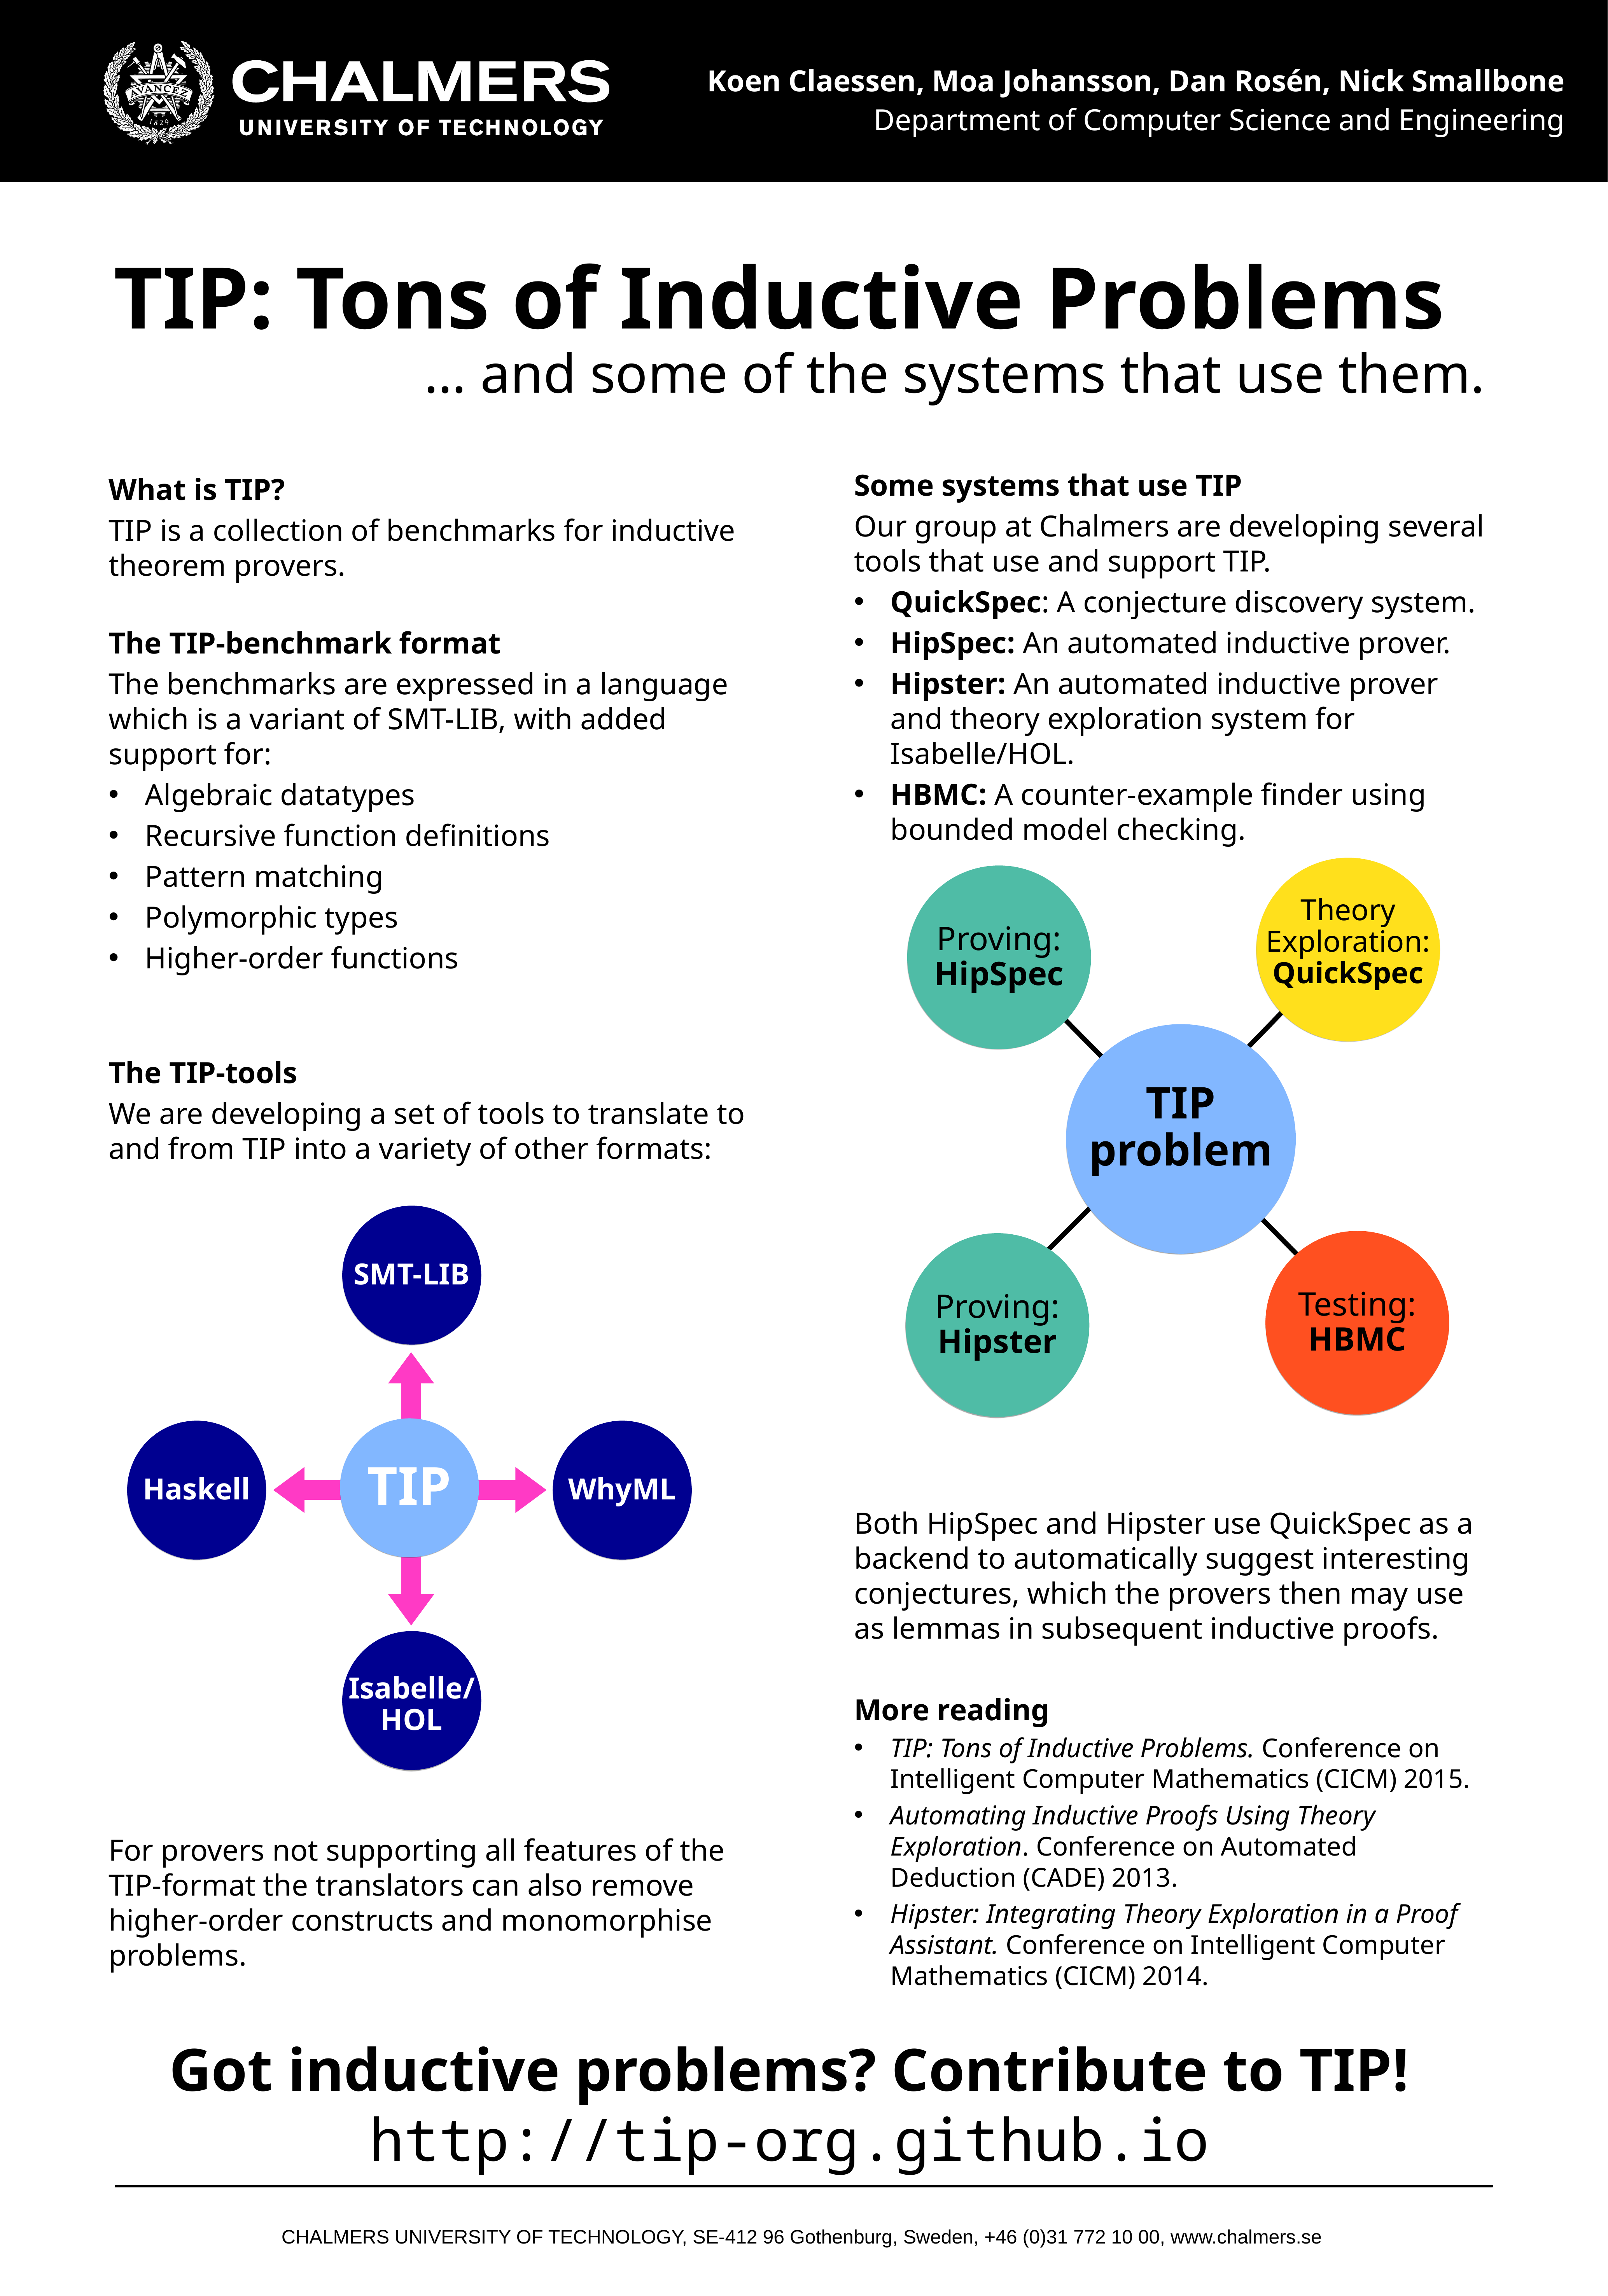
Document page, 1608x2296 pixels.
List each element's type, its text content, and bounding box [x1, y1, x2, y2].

text_box [478, 1467, 547, 1513]
text_box [388, 1557, 434, 1626]
text_box SMT-LIB [342, 1206, 481, 1345]
text_box … and some of the systems that use them. [104, 330, 1492, 413]
text_box [273, 1467, 341, 1513]
text_box TIP: Tons of Inductive Problems [108, 241, 1495, 388]
text_box Got inductive problems? Contribute to TIP! http://tip-org.github.io [108, 2029, 1471, 2175]
text_box What is TIP? TIP is a collection of benchmarks for inductive theorem provers. The TIP-benchmark format The benchmarks are expressed in a language which is a variant of SMT-LIB, with added support for: Algebraic datatypes Recursive function definitions Pattern matching Polymorphic types Higher-order functions The TIP-tools We are developing a set of tools to translate to and from TIP into a variety of other formats: For provers not supporting all features of the TIP-format the translators can also remove higher-order constructs and monomorphise problems. [103, 468, 753, 1997]
text_box Testing: HBMC [1265, 1231, 1449, 1415]
text_box Some systems that use TIP Our group at Chalmers are developing several tools that use and support TIP. QuickSpec: A conjecture discovery system. HipSpec: An automated inductive prover. Hipster: An automated inductive prover and theory exploration system for Isabelle/HOL. HBMC: A counter-example finder using bounded model checking. Both HipSpec and Hipster use QuickSpec as a backend to automatically suggest interesting conjectures, which the provers then may use as lemmas in subsequent inductive proofs. More reading TIP: Tons of Inductive Problems. Conference on Intelligent Computer Mathematics (CICM) 2015. Automating Inductive Proofs Using Theory Exploration. Conference on Automated Deduction (CADE) 2013. Hipster: Integrating Theory Exploration in a Proof Assistant. Conference on Intelligent Computer Mathematics (CICM) 2014. [848, 463, 1492, 1993]
picture [0, 0, 1608, 182]
text_box TIP problem [1066, 1024, 1296, 1254]
text_box [388, 1352, 434, 1419]
text_box Proving: HipSpec [907, 865, 1091, 1049]
text_box Theory Exploration: QuickSpec [1256, 858, 1440, 1041]
text_box Isabelle/ HOL [342, 1631, 481, 1770]
text_box WhyML [553, 1421, 692, 1560]
text_box Proving: Hipster [905, 1233, 1090, 1417]
text_box Koen Claessen, Moa Johansson, Dan Rosén, Nick Smallbone Department of Computer Science and Engineering [661, 59, 1571, 124]
text_box TIP [340, 1418, 479, 1557]
text_box Haskell [127, 1421, 266, 1560]
